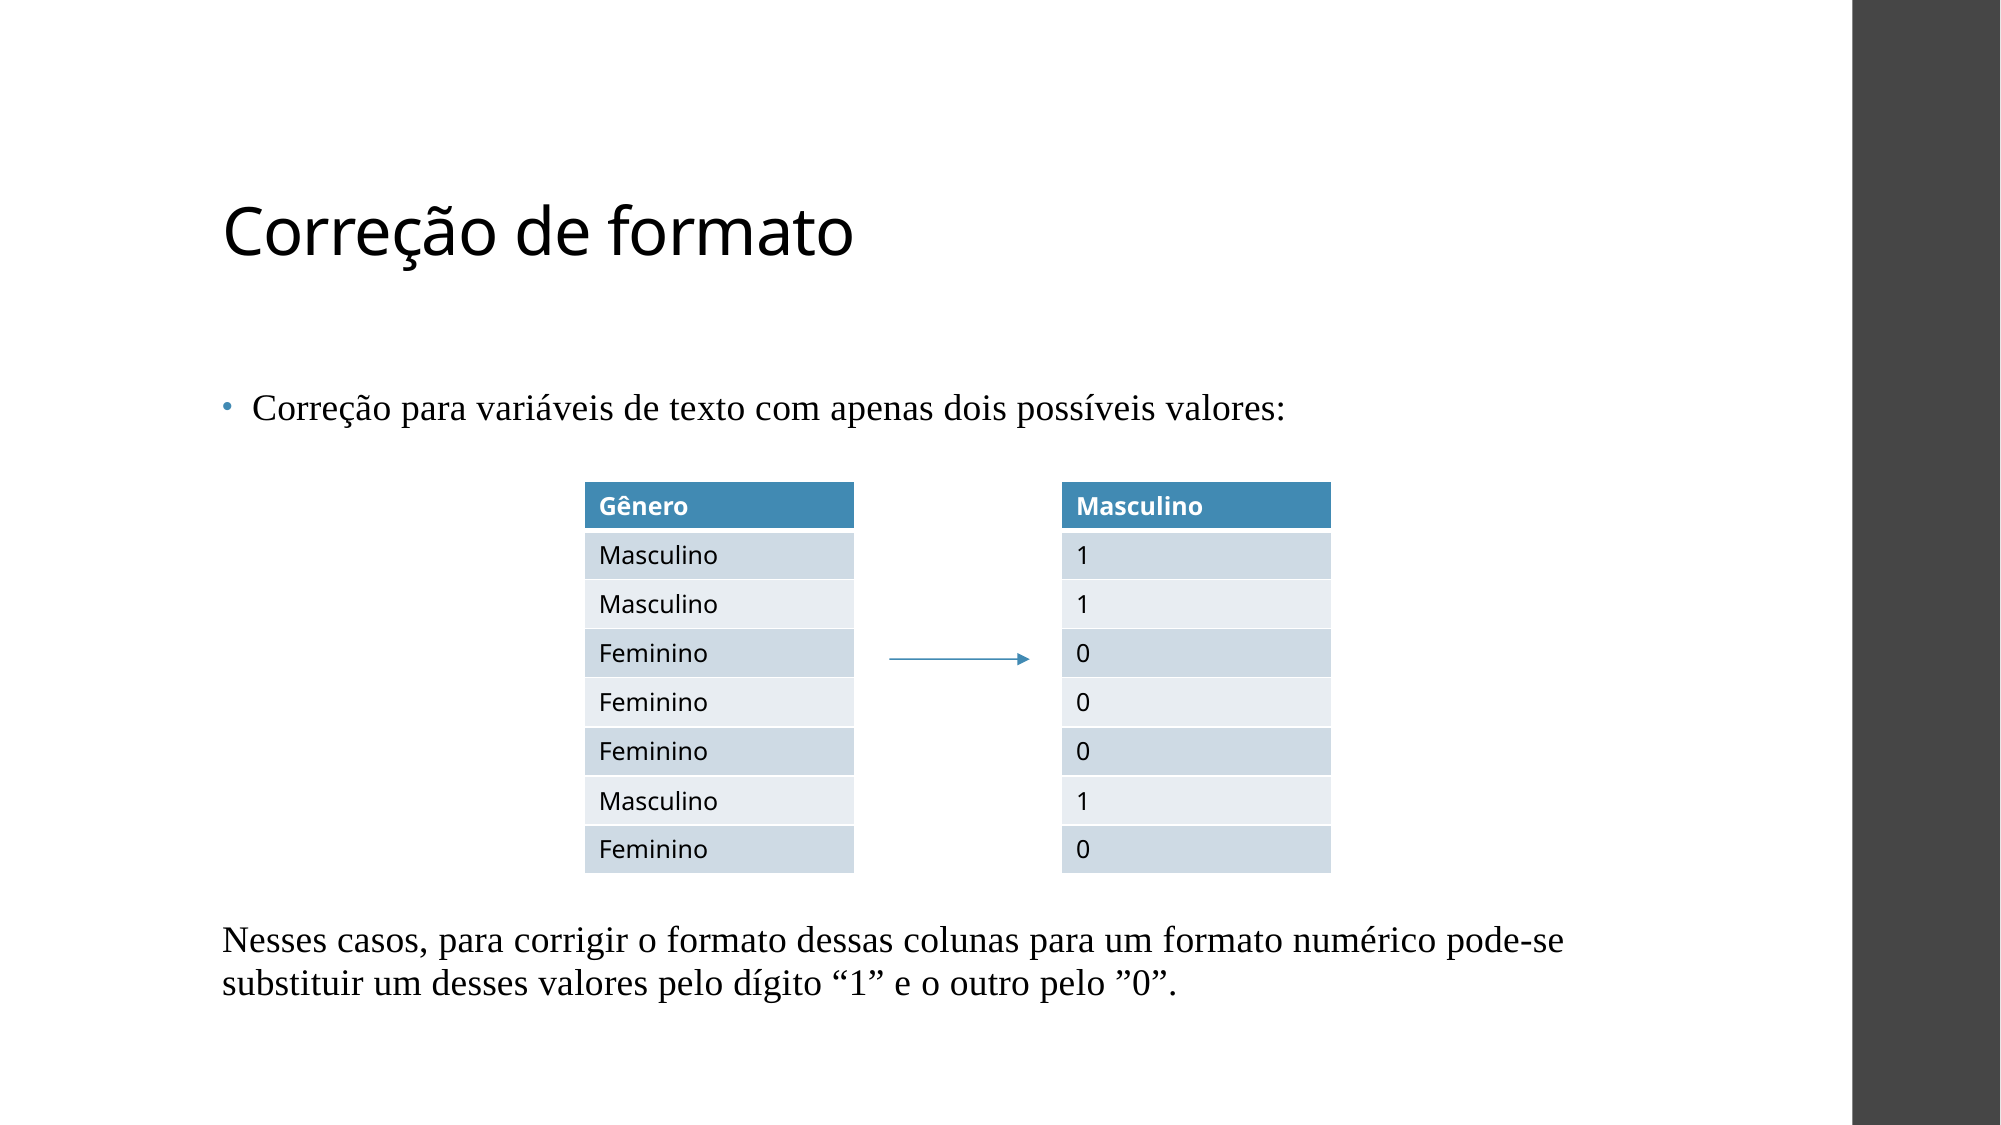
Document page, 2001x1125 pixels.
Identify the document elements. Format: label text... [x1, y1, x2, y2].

table_header Masculino [1062, 482, 1331, 528]
table_cell Masculino [585, 777, 854, 824]
table_cell 1 [1062, 777, 1331, 824]
table_cell Masculino [585, 580, 854, 628]
table_cell 1 [1062, 580, 1331, 628]
table_cell 1 [1062, 533, 1331, 579]
table_cell 0 [1062, 728, 1331, 775]
table_cell Feminino [585, 826, 854, 873]
table_cell Feminino [585, 629, 854, 677]
table_cell Masculino [585, 533, 854, 579]
table_cell Feminino [585, 678, 854, 726]
title Correção de formato [206, 60, 1797, 278]
table_cell Feminino [585, 728, 854, 775]
list Correção para variáveis de texto com apenas dois possíveis valores: Nesses casos, para corrigir o formato dessas colunas para um formato numérico pode-se substituir um desses valores pelo dígito “1” e o outro pelo ”0”. [206, 299, 1617, 1014]
table_cell 0 [1062, 678, 1331, 726]
table_cell 0 [1062, 629, 1331, 677]
table_header Gênero [585, 482, 854, 528]
table_cell 0 [1062, 826, 1331, 873]
